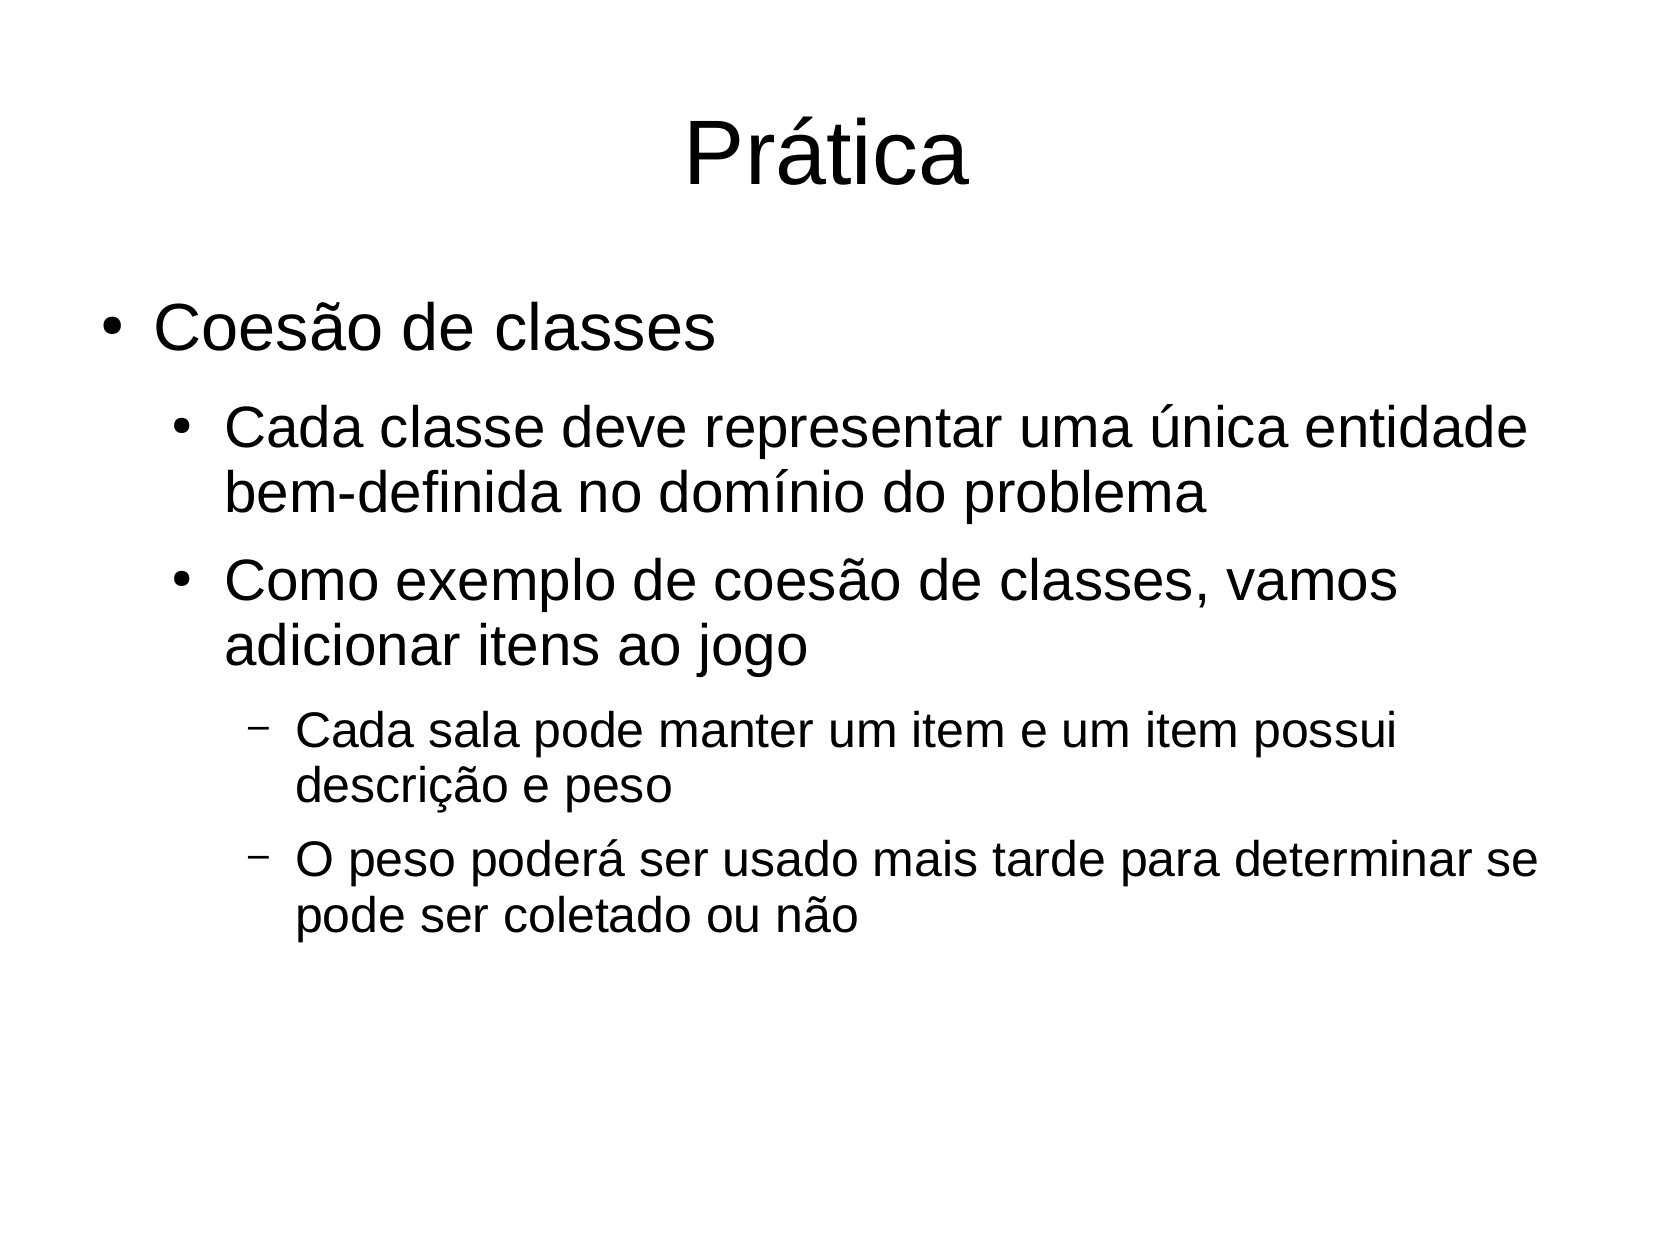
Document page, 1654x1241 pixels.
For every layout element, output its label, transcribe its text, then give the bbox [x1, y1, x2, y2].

title Prática [82, 49, 1571, 257]
list Coesão de classes Cada classe deve representar uma única entidade bem-definida no domínio do problema Como exemplo de coesão de classes, vamos adicionar itens ao jogo Cada sala pode manter um item e um item possui descrição e peso O peso poderá ser usado mais tarde para determinar se pode ser coletado ou não [82, 290, 1571, 1109]
